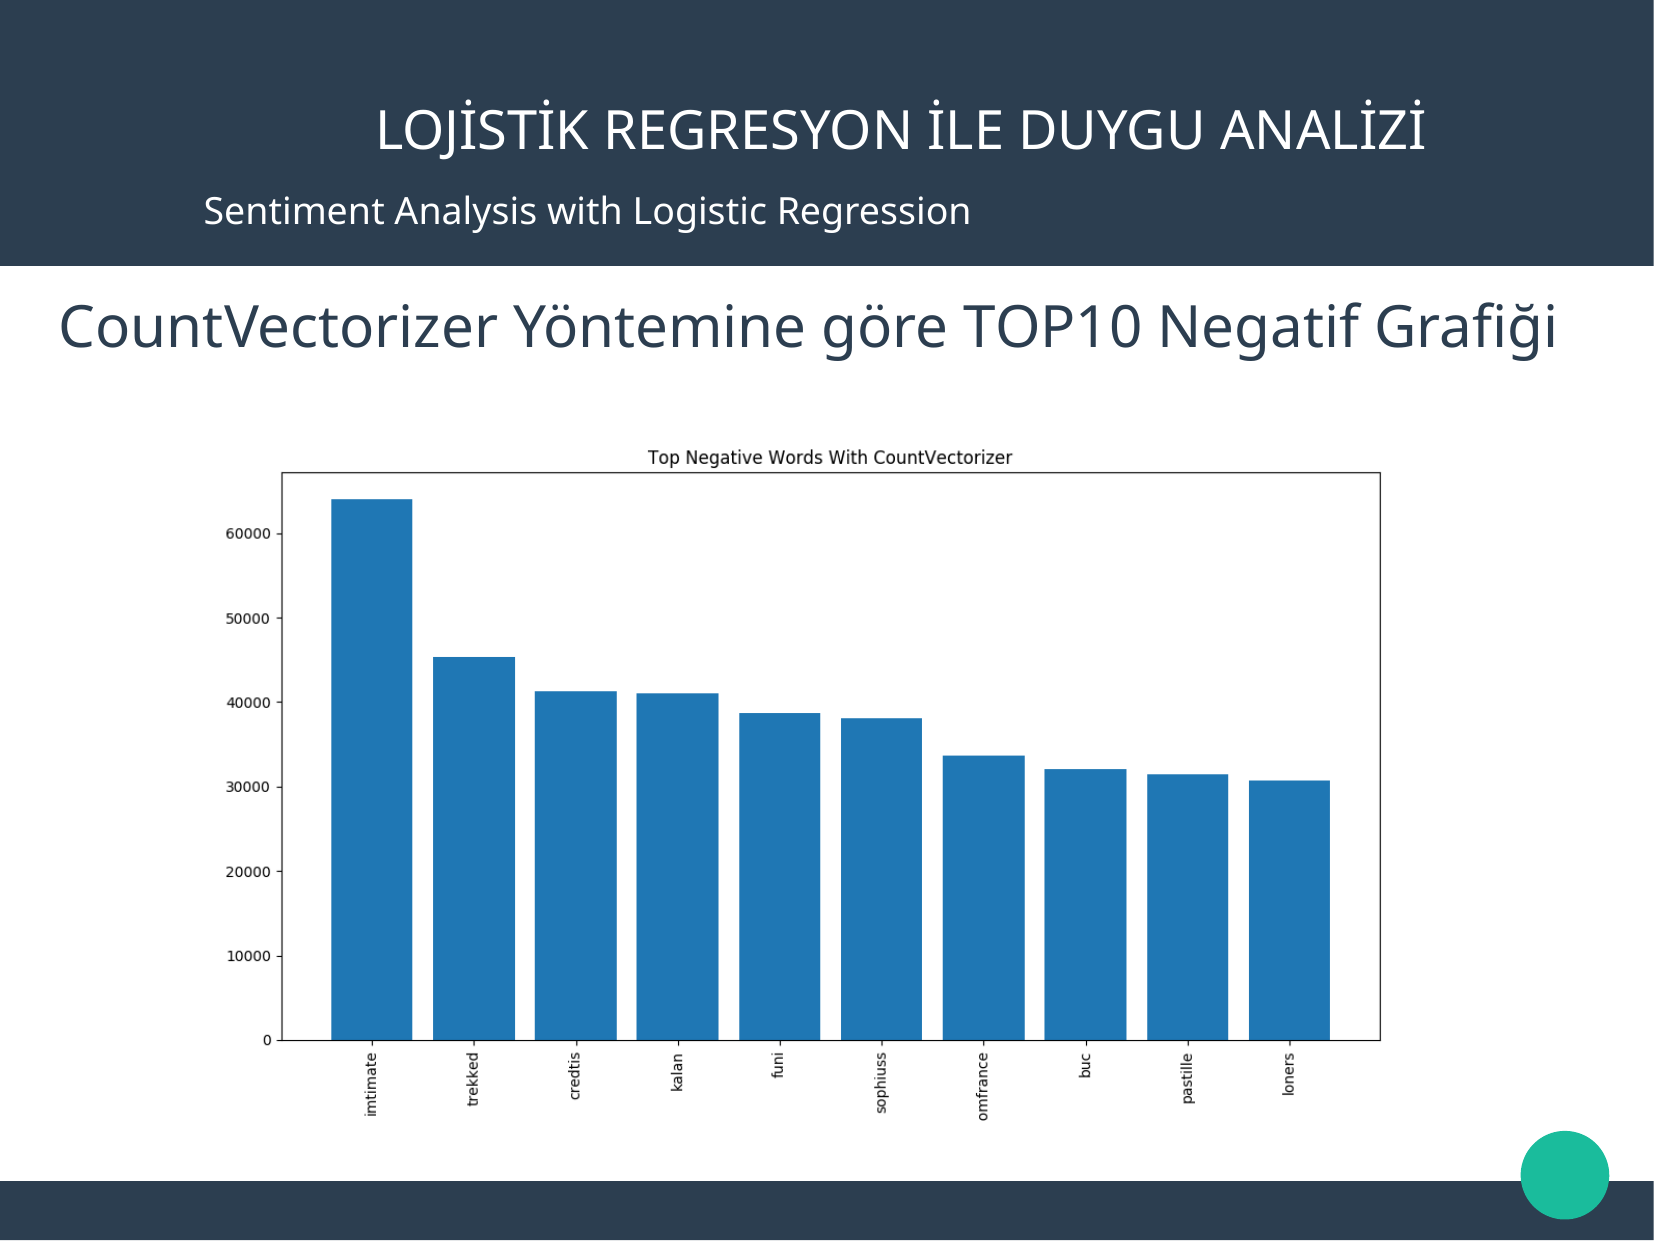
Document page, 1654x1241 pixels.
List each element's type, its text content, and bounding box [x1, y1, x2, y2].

picture [104, 384, 1522, 1121]
text_box Sentiment Analysis with Logistic Regression [188, 177, 1312, 236]
text_box [59, 188, 1359, 366]
subtitle CountVectorizer Yöntemine göre TOP10 Negatif Grafiği [59, 0, 1654, 1241]
